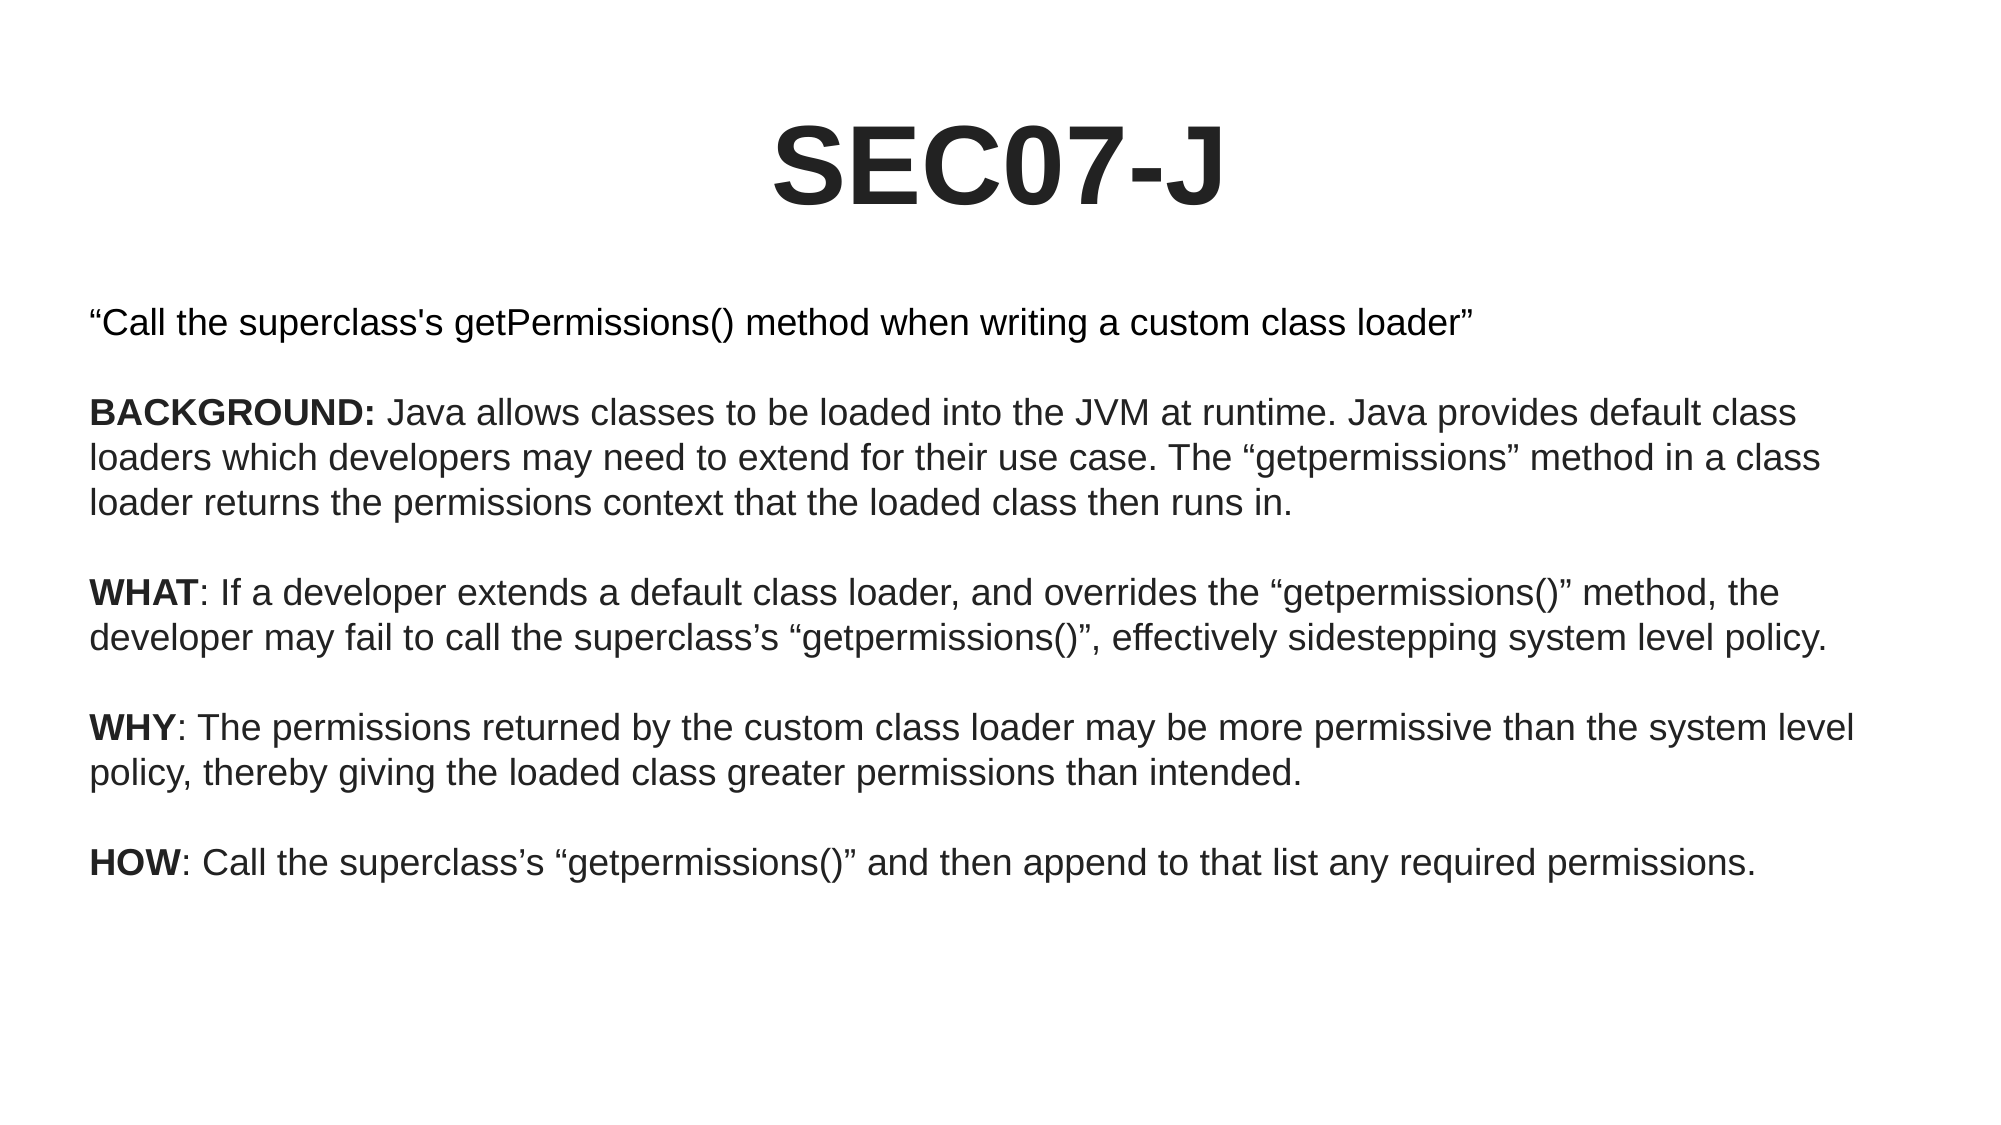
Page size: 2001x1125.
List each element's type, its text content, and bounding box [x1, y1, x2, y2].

text_box SEC07-J [137, 59, 1863, 264]
text_box “Call the superclass's getPermissions() method when writing a custom class loader” BACKGROUND: Java allows classes to be loaded into the JVM at runtime. Java provides default class loaders which developers may need to extend for their use case. The “getpermissions” method in a class loader returns the permissions context that the loaded class then runs in. WHAT: If a developer extends a default class loader, and overrides the “getpermissions()” method, the developer may fail to call the superclass’s “getpermissions()”, effectively sidestepping system level policy. WHY: The permissions returned by the custom class loader may be more permissive than the system level policy, thereby giving the loaded class greater permissions than intended. HOW: Call the superclass’s “getpermissions()” and then append to that list any required permissions. [74, 264, 1926, 917]
